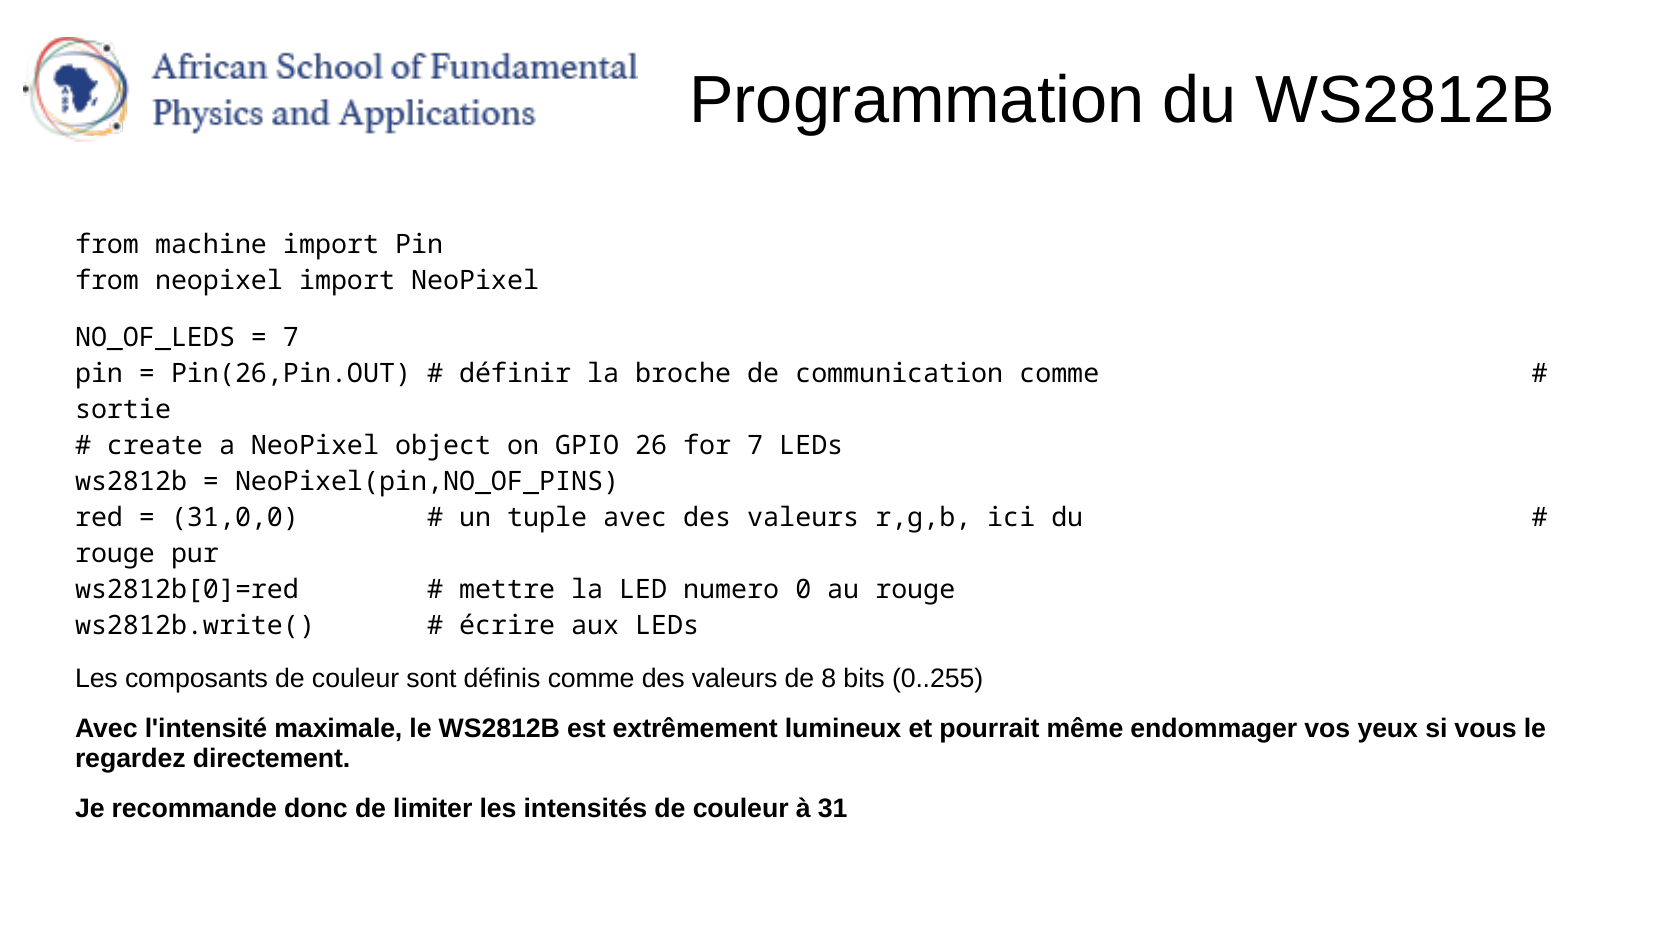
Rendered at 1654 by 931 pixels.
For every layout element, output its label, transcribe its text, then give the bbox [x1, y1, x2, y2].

list from machine import Pin from neopixel import NeoPixel NO_OF_LEDS = 7 pin = Pin(26,Pin.OUT) # définir la broche de communication comme # sortie # create a NeoPixel object on GPIO 26 for 7 LEDs ws2812b = NeoPixel(pin,NO_OF_PINS) red = (31,0,0) # un tuple avec des valeurs r,g,b, ici du # rouge pur ws2812b[0]=red # mettre la LED numero 0 au rouge ws2812b.write() # écrire aux LEDs Les composants de couleur sont définis comme des valeurs de 8 bits (0..255) Avec l'intensité maximale, le WS2812B est extrêmement lumineux et pourrait même endommager vos yeux si vous le regardez directement. Je recommande donc de limiter les intensités de couleur à 31 [75, 225, 1613, 826]
picture [23, 37, 635, 142]
title Programmation du WS2812B [635, 21, 1610, 177]
